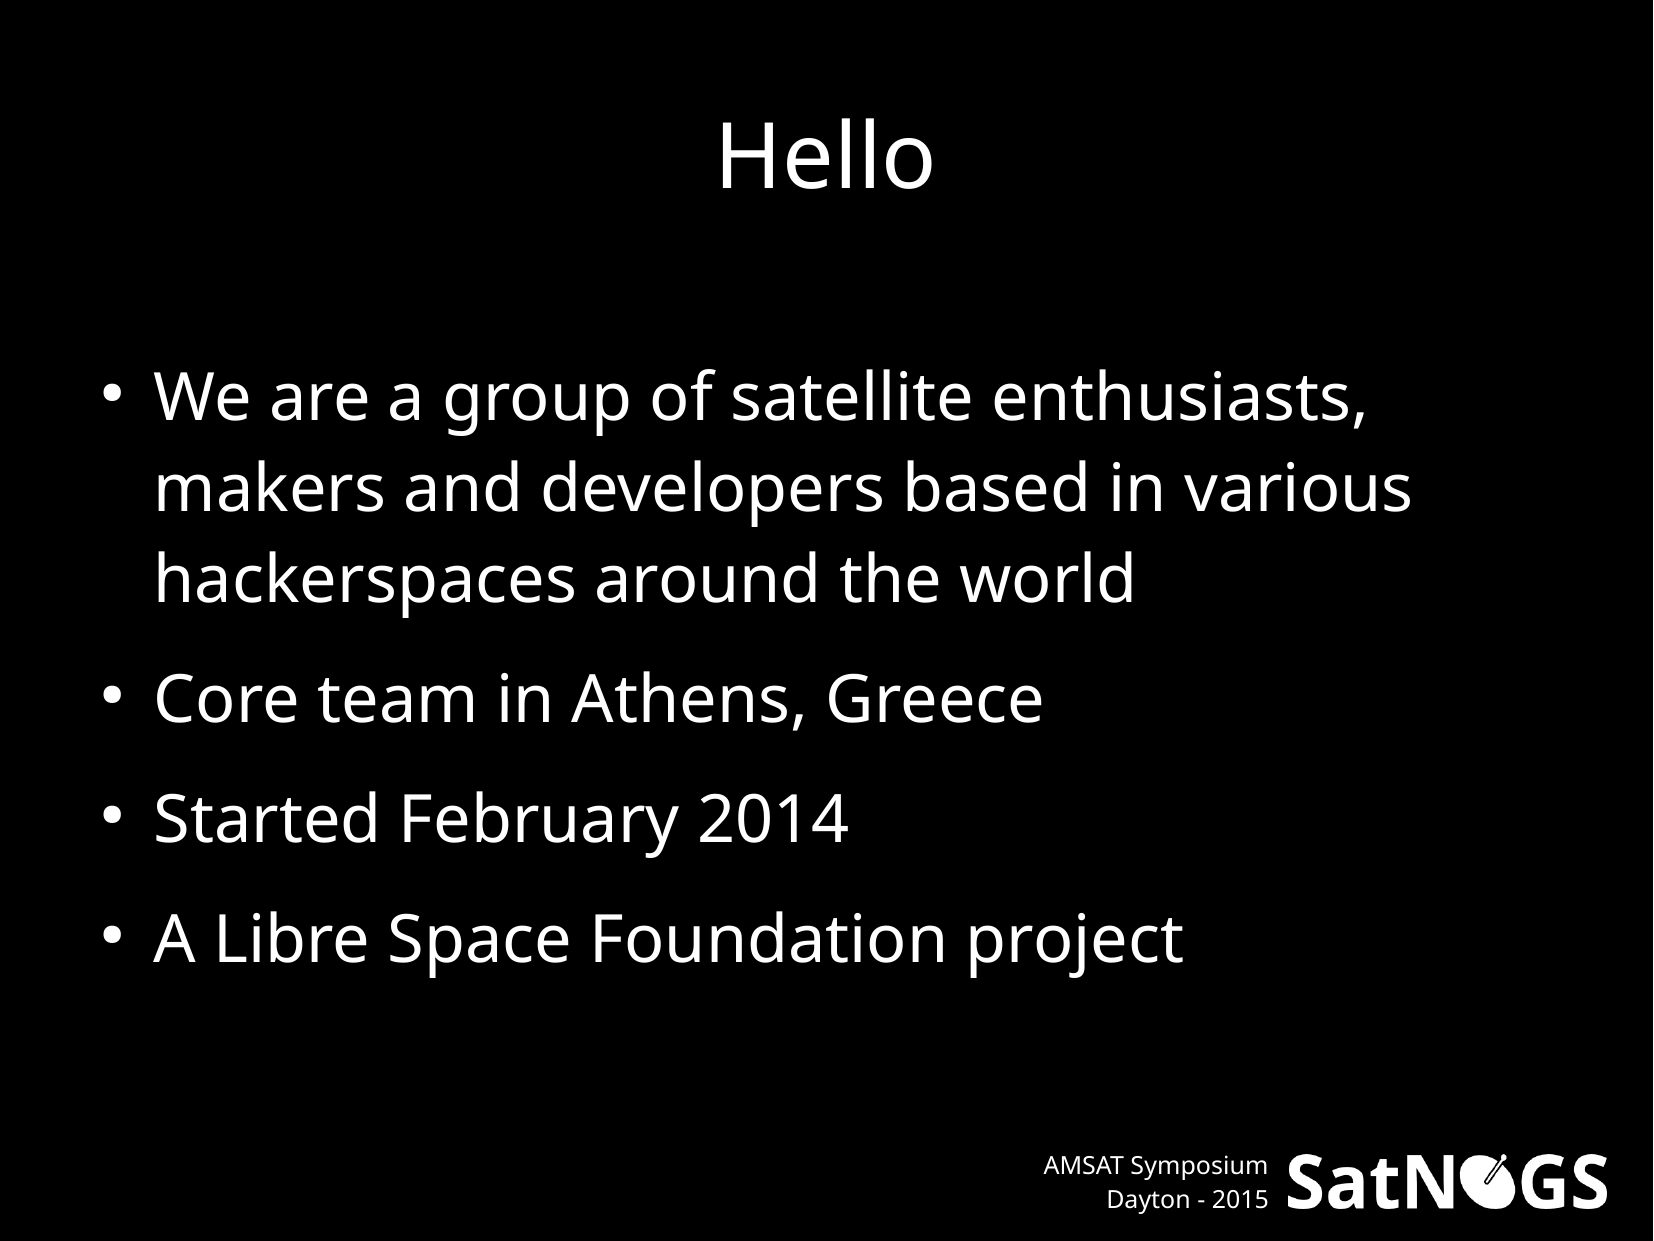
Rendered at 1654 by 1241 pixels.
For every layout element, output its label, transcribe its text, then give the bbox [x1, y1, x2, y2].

list We are a group of satellite enthusiasts, makers and developers based in various hackerspaces around the world Core team in Athens, Greece Started February 2014 A Libre Space Foundation project [82, 349, 1571, 1069]
picture [1288, 1154, 1607, 1209]
title Hello [82, 49, 1571, 257]
